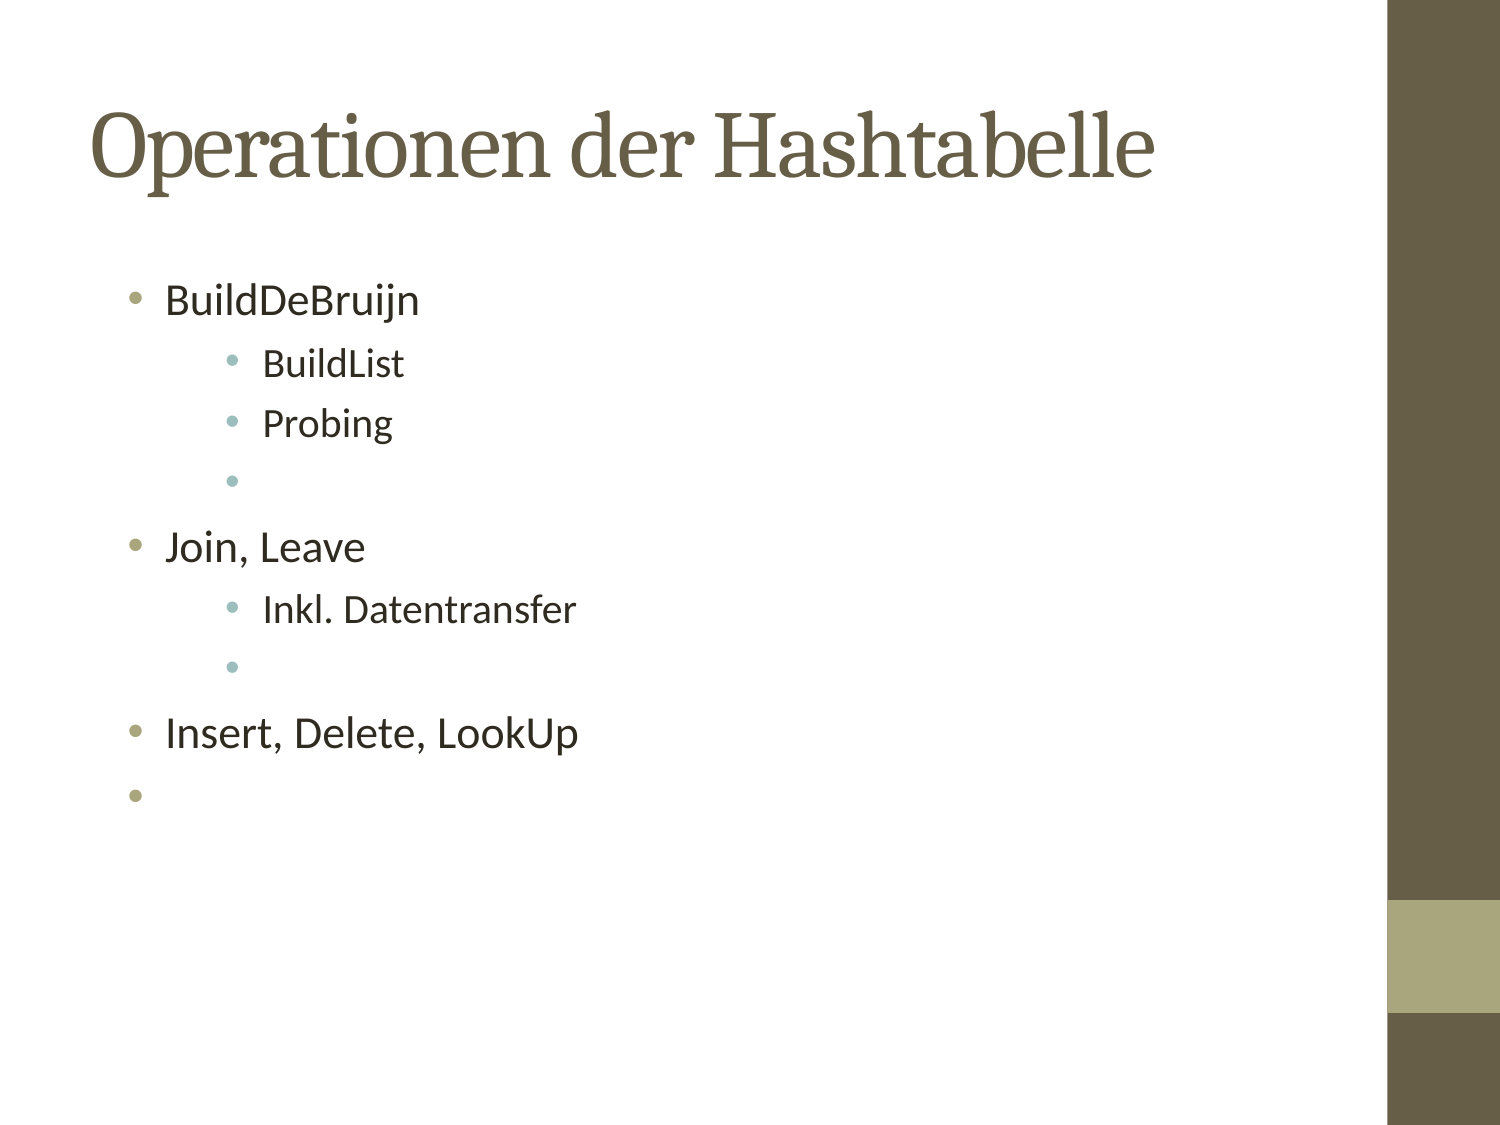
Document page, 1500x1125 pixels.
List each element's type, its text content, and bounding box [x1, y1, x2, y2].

list BuildDeBruijn BuildList Probing Join, Leave Inkl. Datentransfer Insert, Delete, LookUp [75, 262, 1326, 1051]
title Operationen der Hashtabelle [75, 45, 1326, 233]
